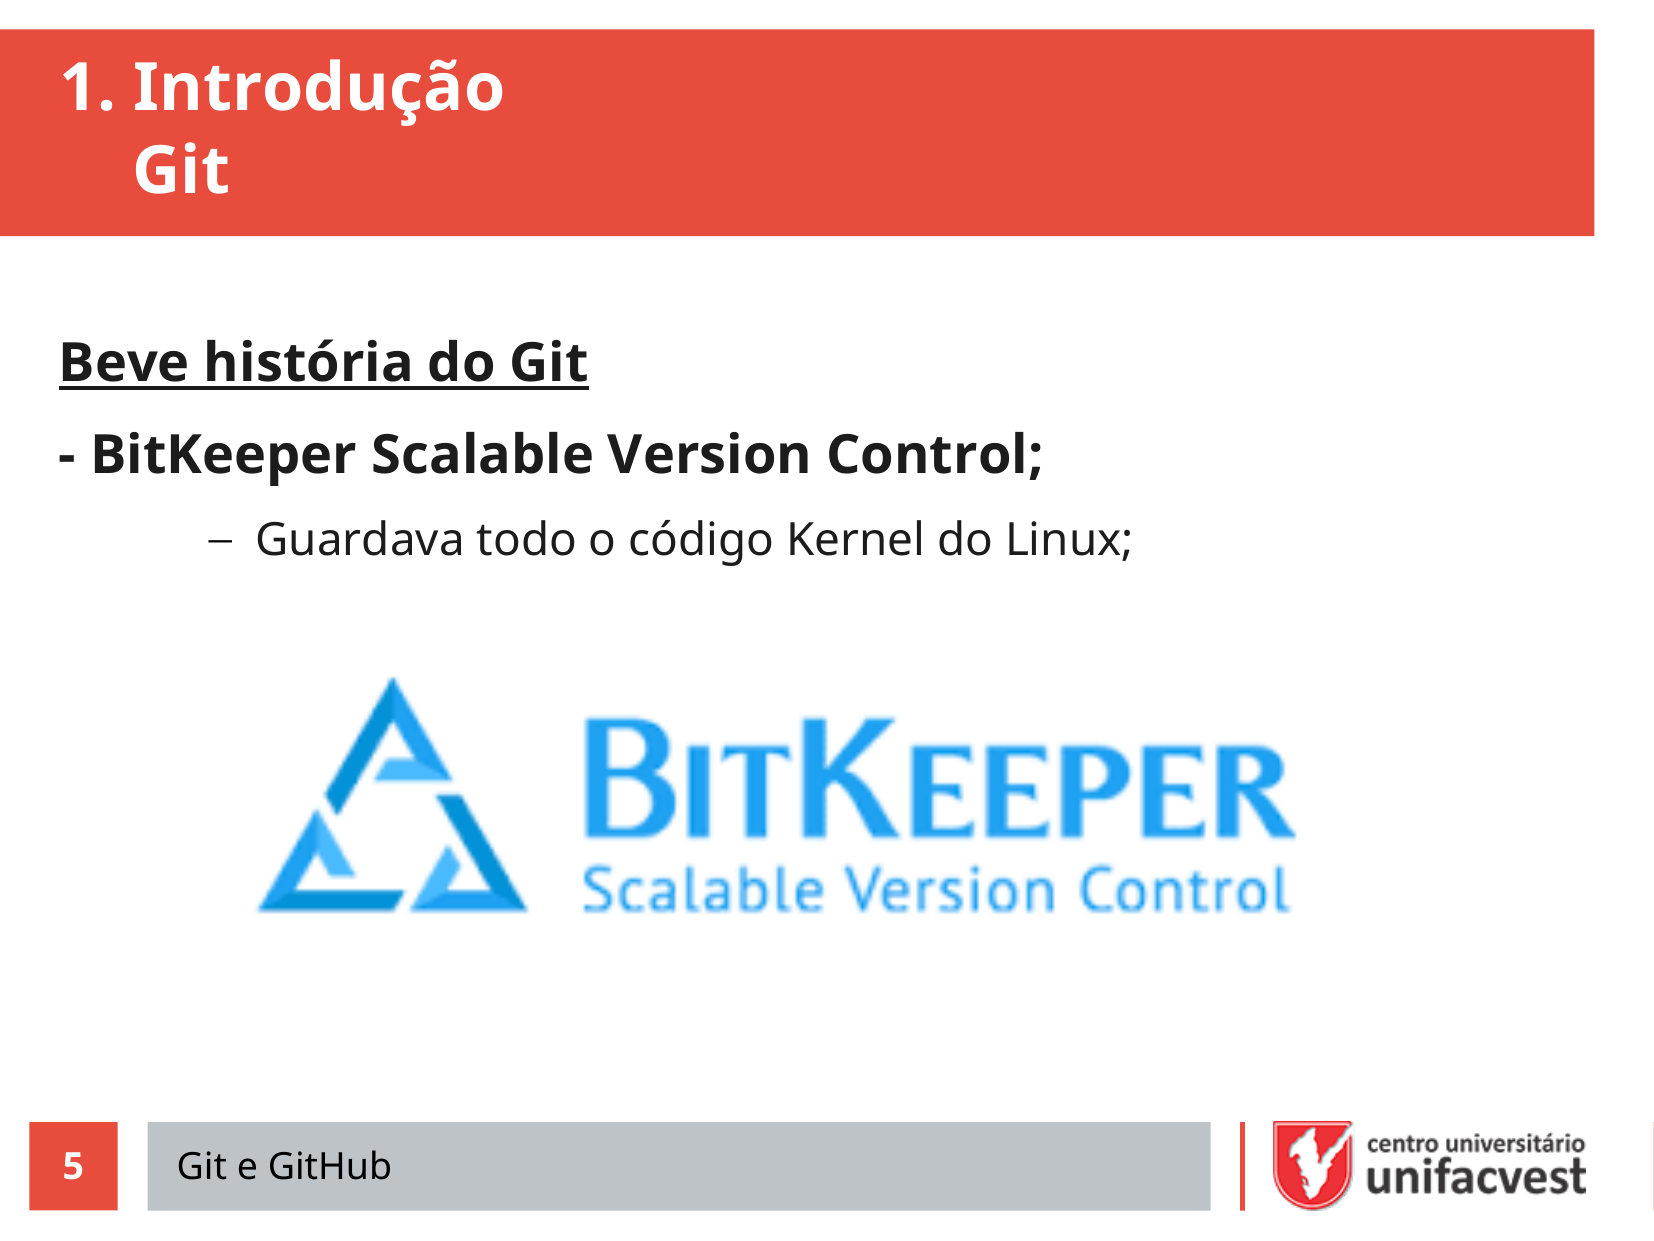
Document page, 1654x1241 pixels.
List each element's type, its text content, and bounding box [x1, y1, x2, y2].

picture [253, 649, 1312, 952]
title 1. Introdução Git [59, 59, 1595, 207]
text_box Git e GitHub [161, 1132, 1212, 1196]
picture [1273, 1121, 1586, 1211]
list Beve história do Git - BitKeeper Scalable Version Control; Guardava todo o código Kernel do Linux; [59, 324, 1566, 1093]
text_box [1245, 1120, 1654, 1212]
